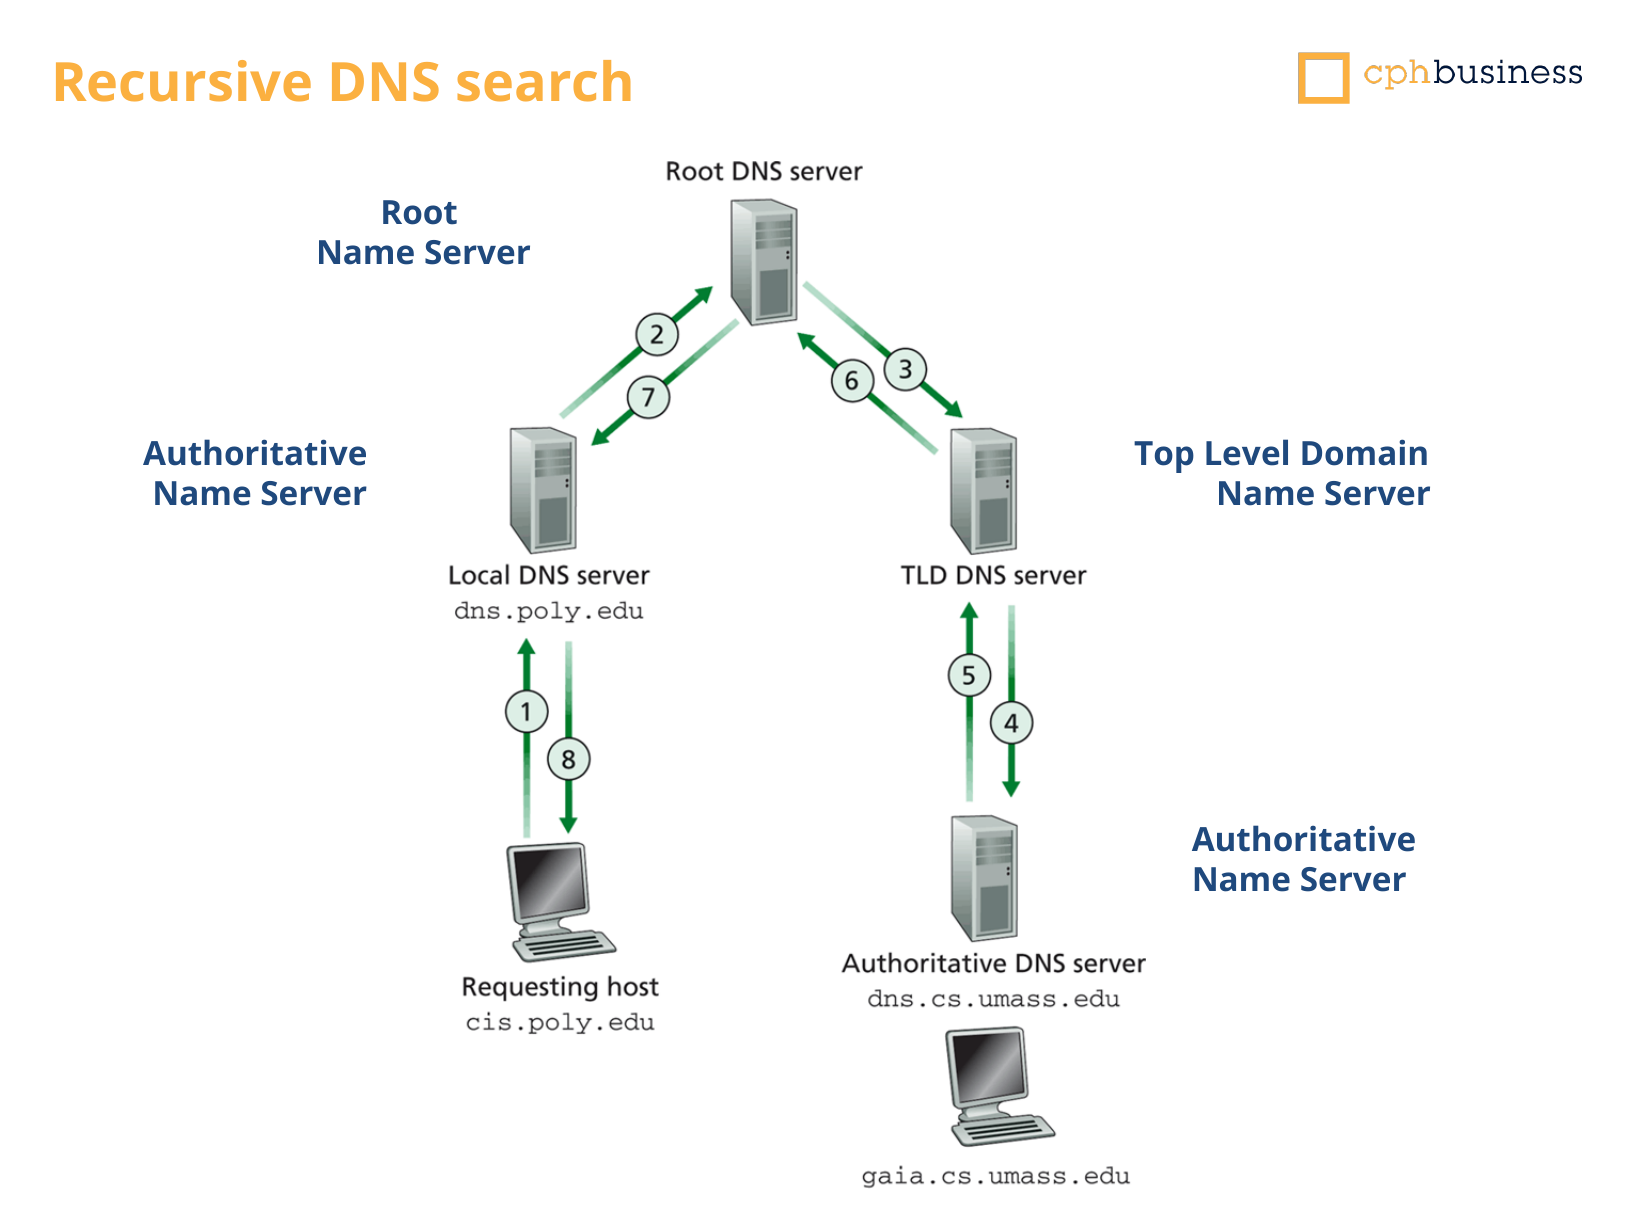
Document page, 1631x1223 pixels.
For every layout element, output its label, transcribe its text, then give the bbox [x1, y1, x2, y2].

picture [1247, 1, 1631, 155]
text_box Top Level Domain Name Server [1119, 424, 1529, 520]
text_box Root Name Server [259, 183, 588, 280]
text_box Authoritative Name Server [109, 424, 411, 520]
text_box Authoritative Name Server [1177, 810, 1480, 906]
picture [423, 158, 1178, 1210]
text_box Recursive DNS search [36, 39, 1293, 163]
